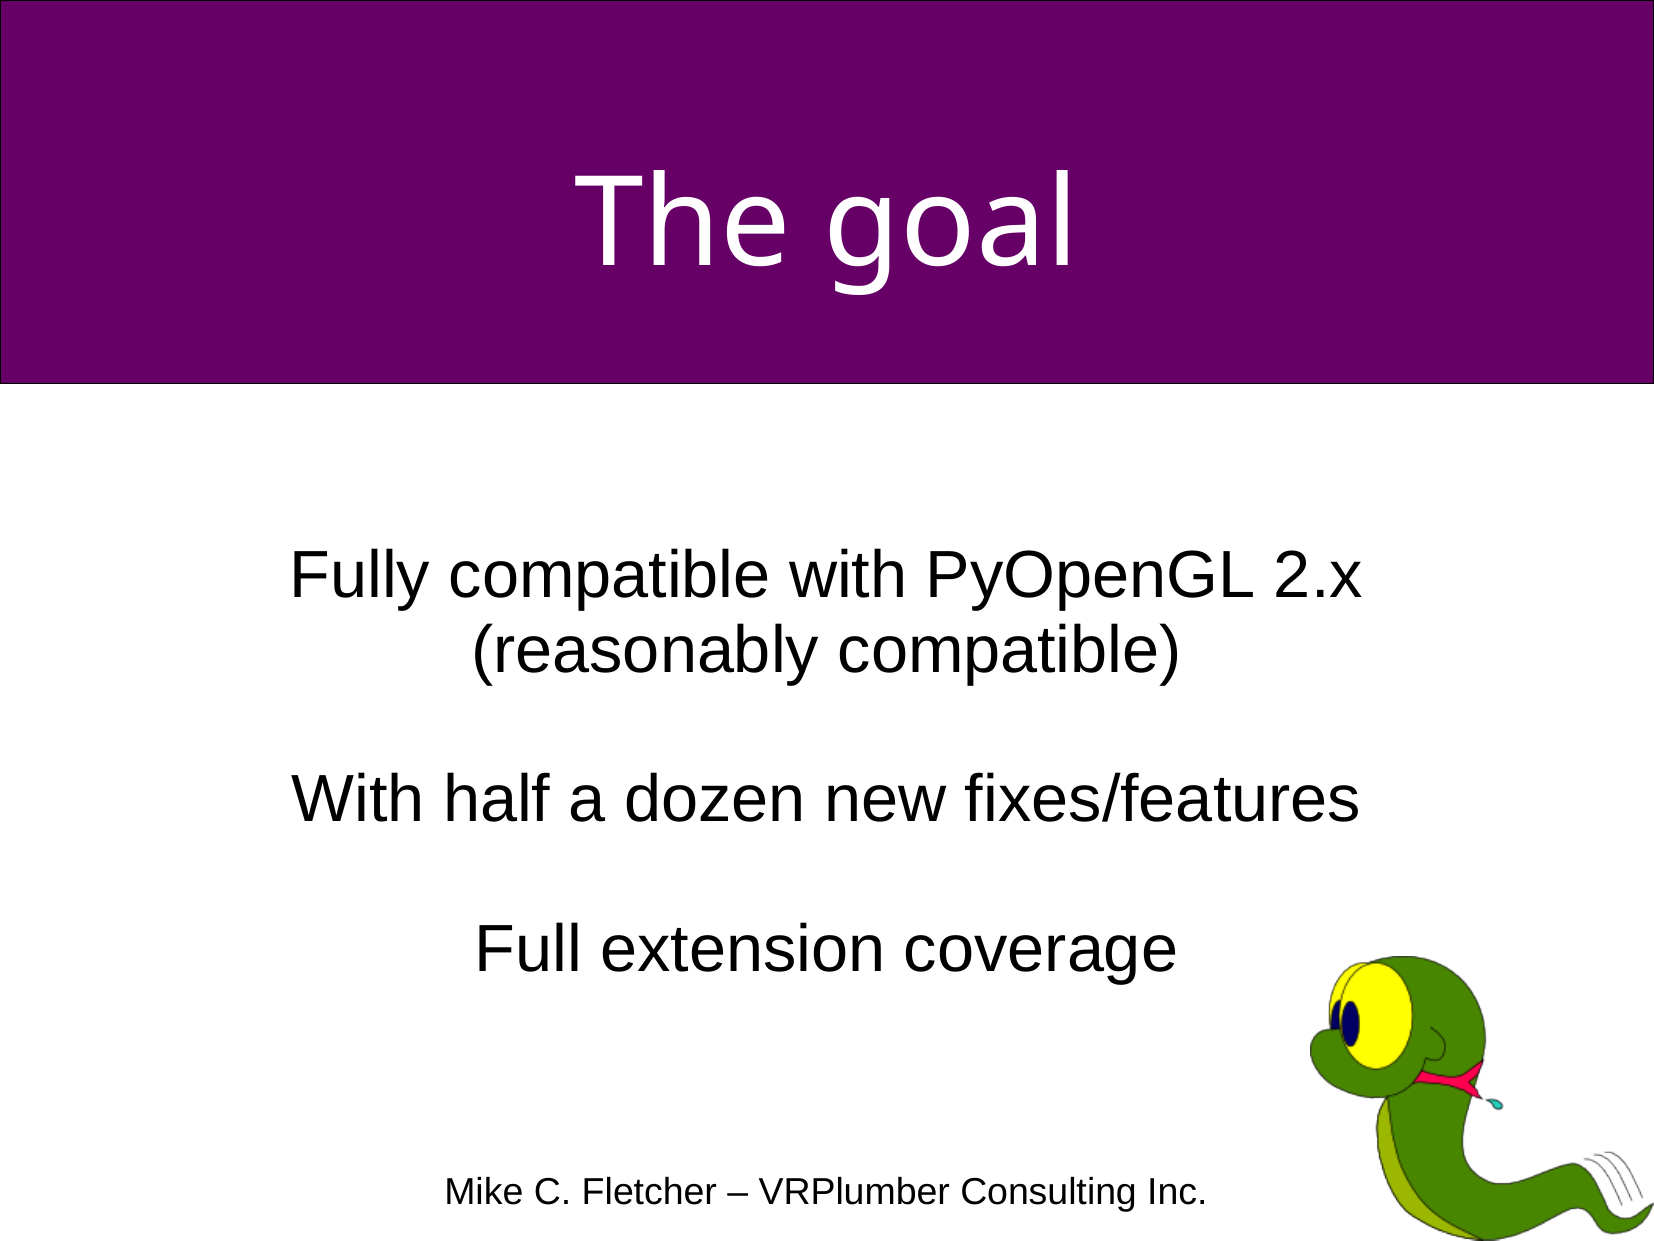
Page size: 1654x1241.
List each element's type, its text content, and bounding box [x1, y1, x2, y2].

title The goal [82, 56, 1571, 377]
picture [1310, 956, 1654, 1241]
subtitle Fully compatible with PyOpenGL 2.x (reasonably compatible) With half a dozen new fixes/features Full extension coverage [82, 420, 1571, 1102]
